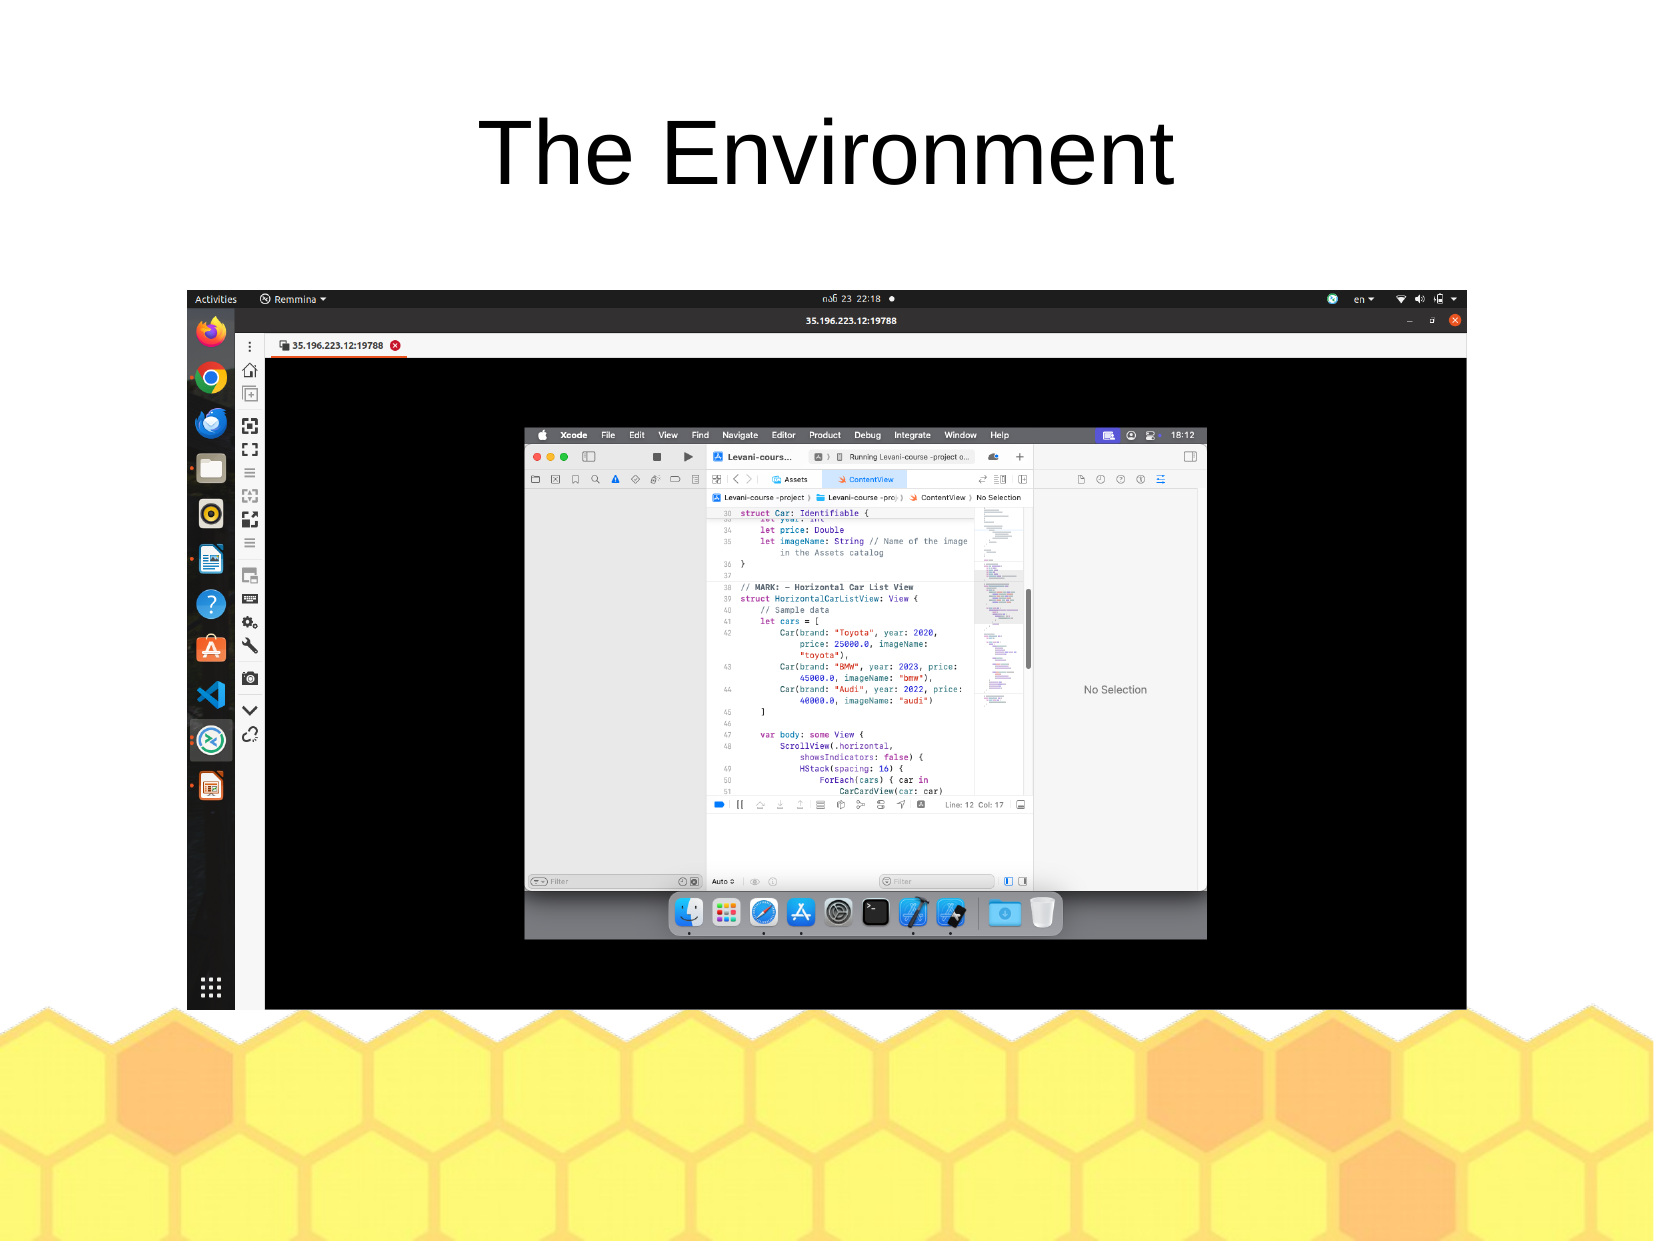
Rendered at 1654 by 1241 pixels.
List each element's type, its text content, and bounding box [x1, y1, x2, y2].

title The Environment [82, 49, 1571, 257]
picture [0, 290, 1654, 1241]
